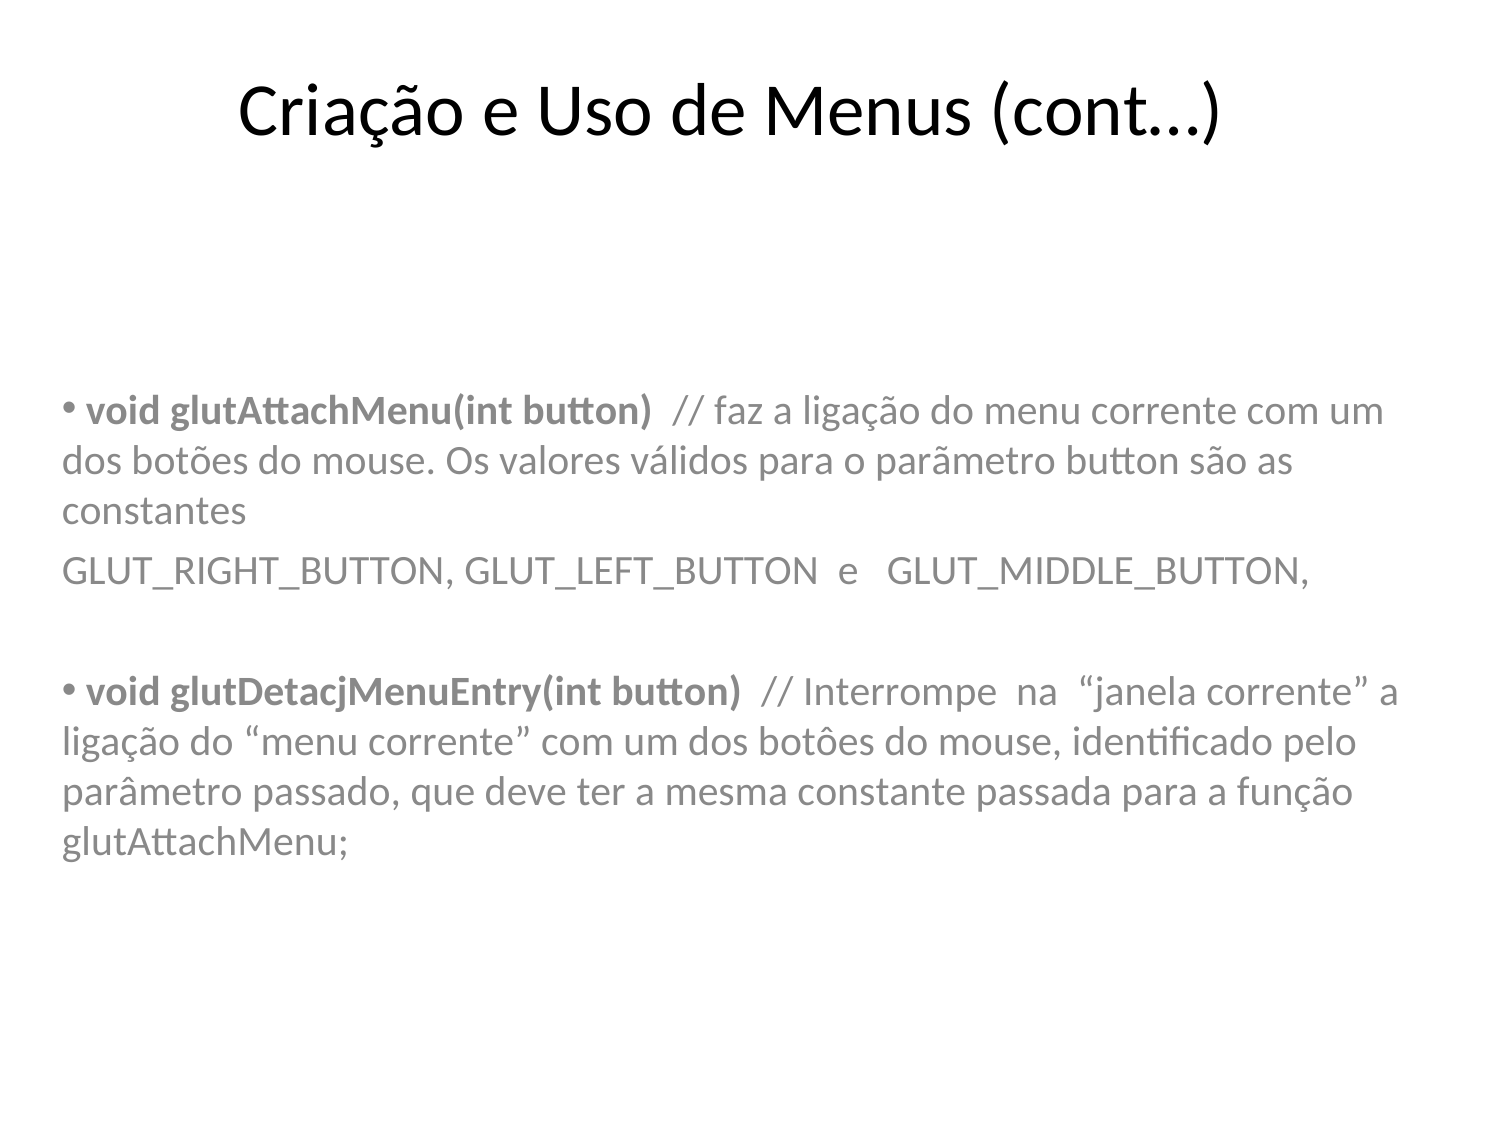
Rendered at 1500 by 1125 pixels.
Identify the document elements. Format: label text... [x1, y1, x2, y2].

title Criação e Uso de Menus (cont…) [93, 46, 1369, 165]
text_box void glutAttachMenu(int button) // faz a ligação do menu corrente com um dos botões do mouse. Os valores válidos para o parãmetro button são as constantes GLUT_RIGHT_BUTTON, GLUT_LEFT_BUTTON e GLUT_MIDDLE_BUTTON, void glutDetacjMenuEntry(int button) // Interrompe na “janela corrente” a ligação do “menu corrente” com um dos botôes do mouse, identificado pelo parâmetro passado, que deve ter a mesma constante passada para a função glutAttachMenu; [46, 375, 1465, 982]
